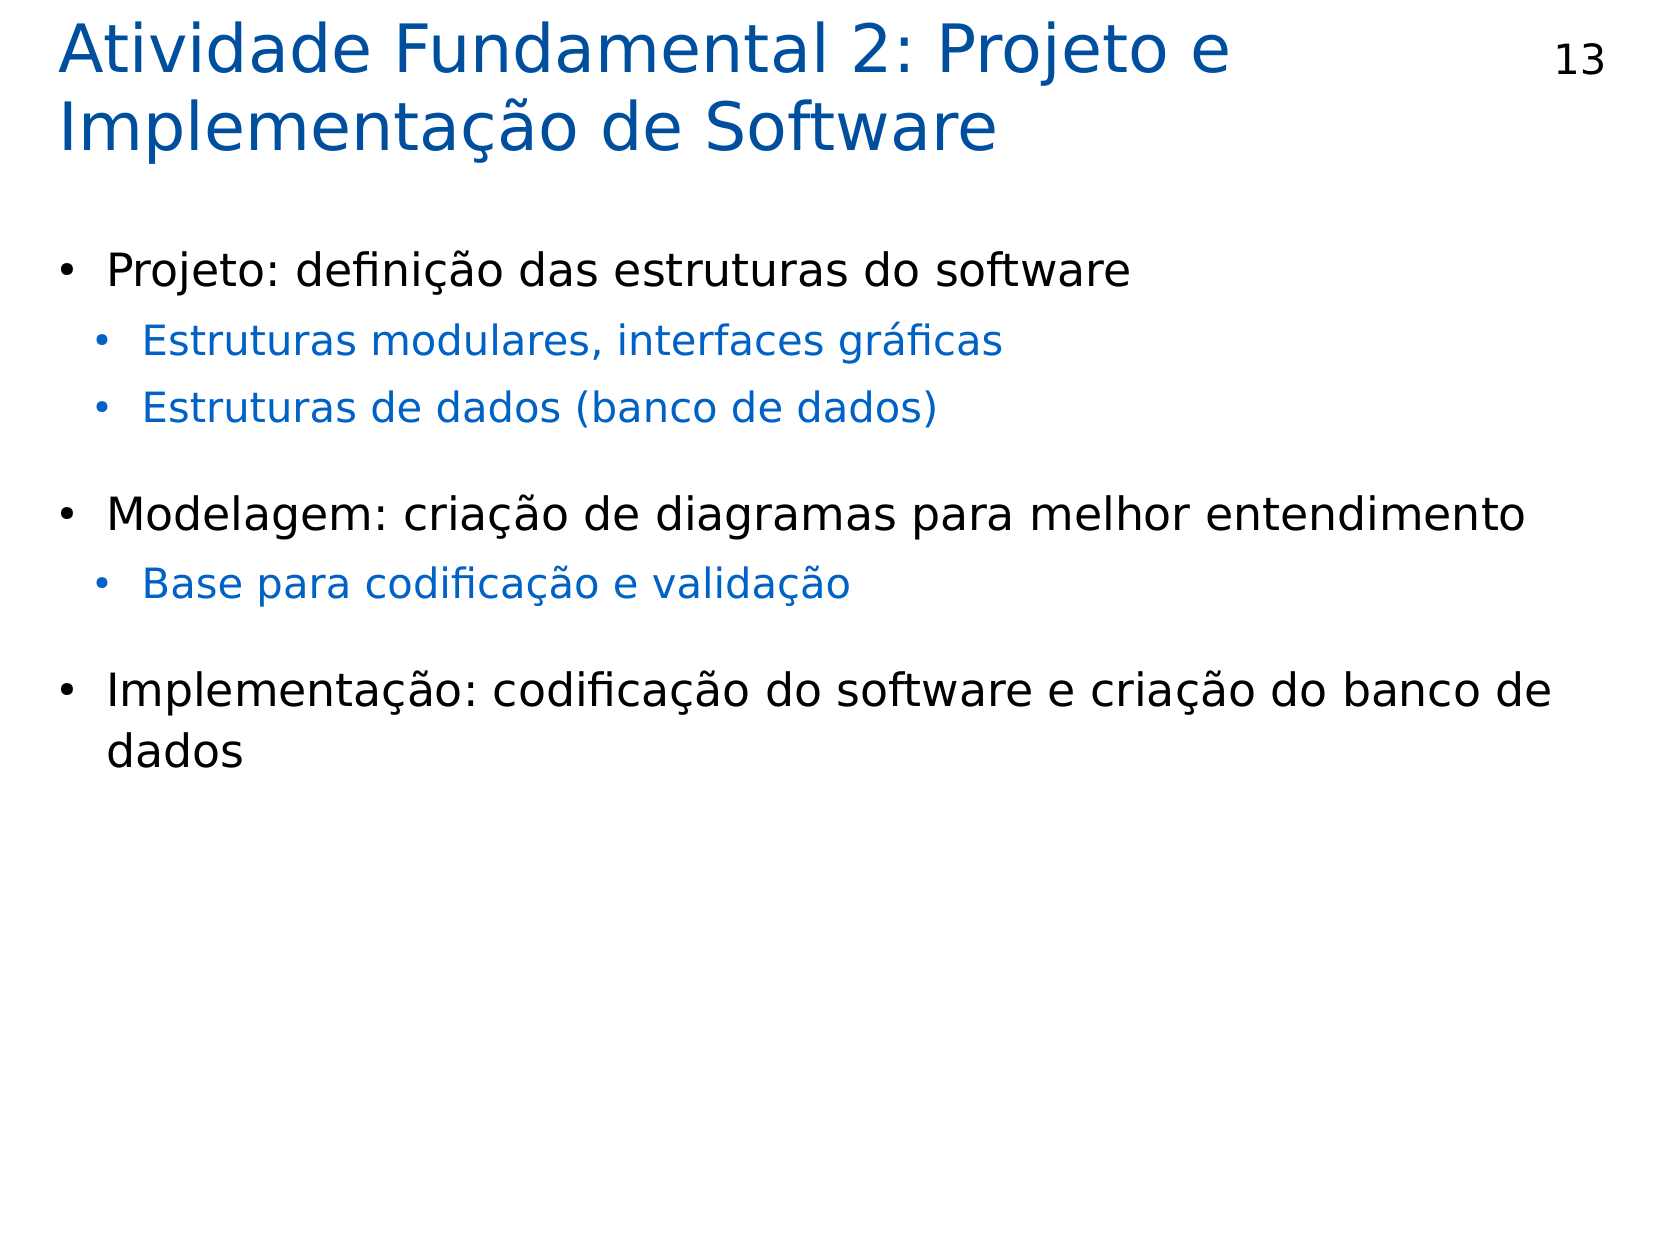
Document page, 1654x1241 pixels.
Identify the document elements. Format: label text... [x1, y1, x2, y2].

title Atividade Fundamental 2: Projeto e Implementação de Software [59, 10, 1506, 167]
list Projeto: definição das estruturas do software Estruturas modulares, interfaces gráficas Estruturas de dados (banco de dados) Modelagem: criação de diagramas para melhor entendimento Base para codificação e validação Implementação: codificação do software e criação do banco de dados [59, 236, 1595, 1211]
